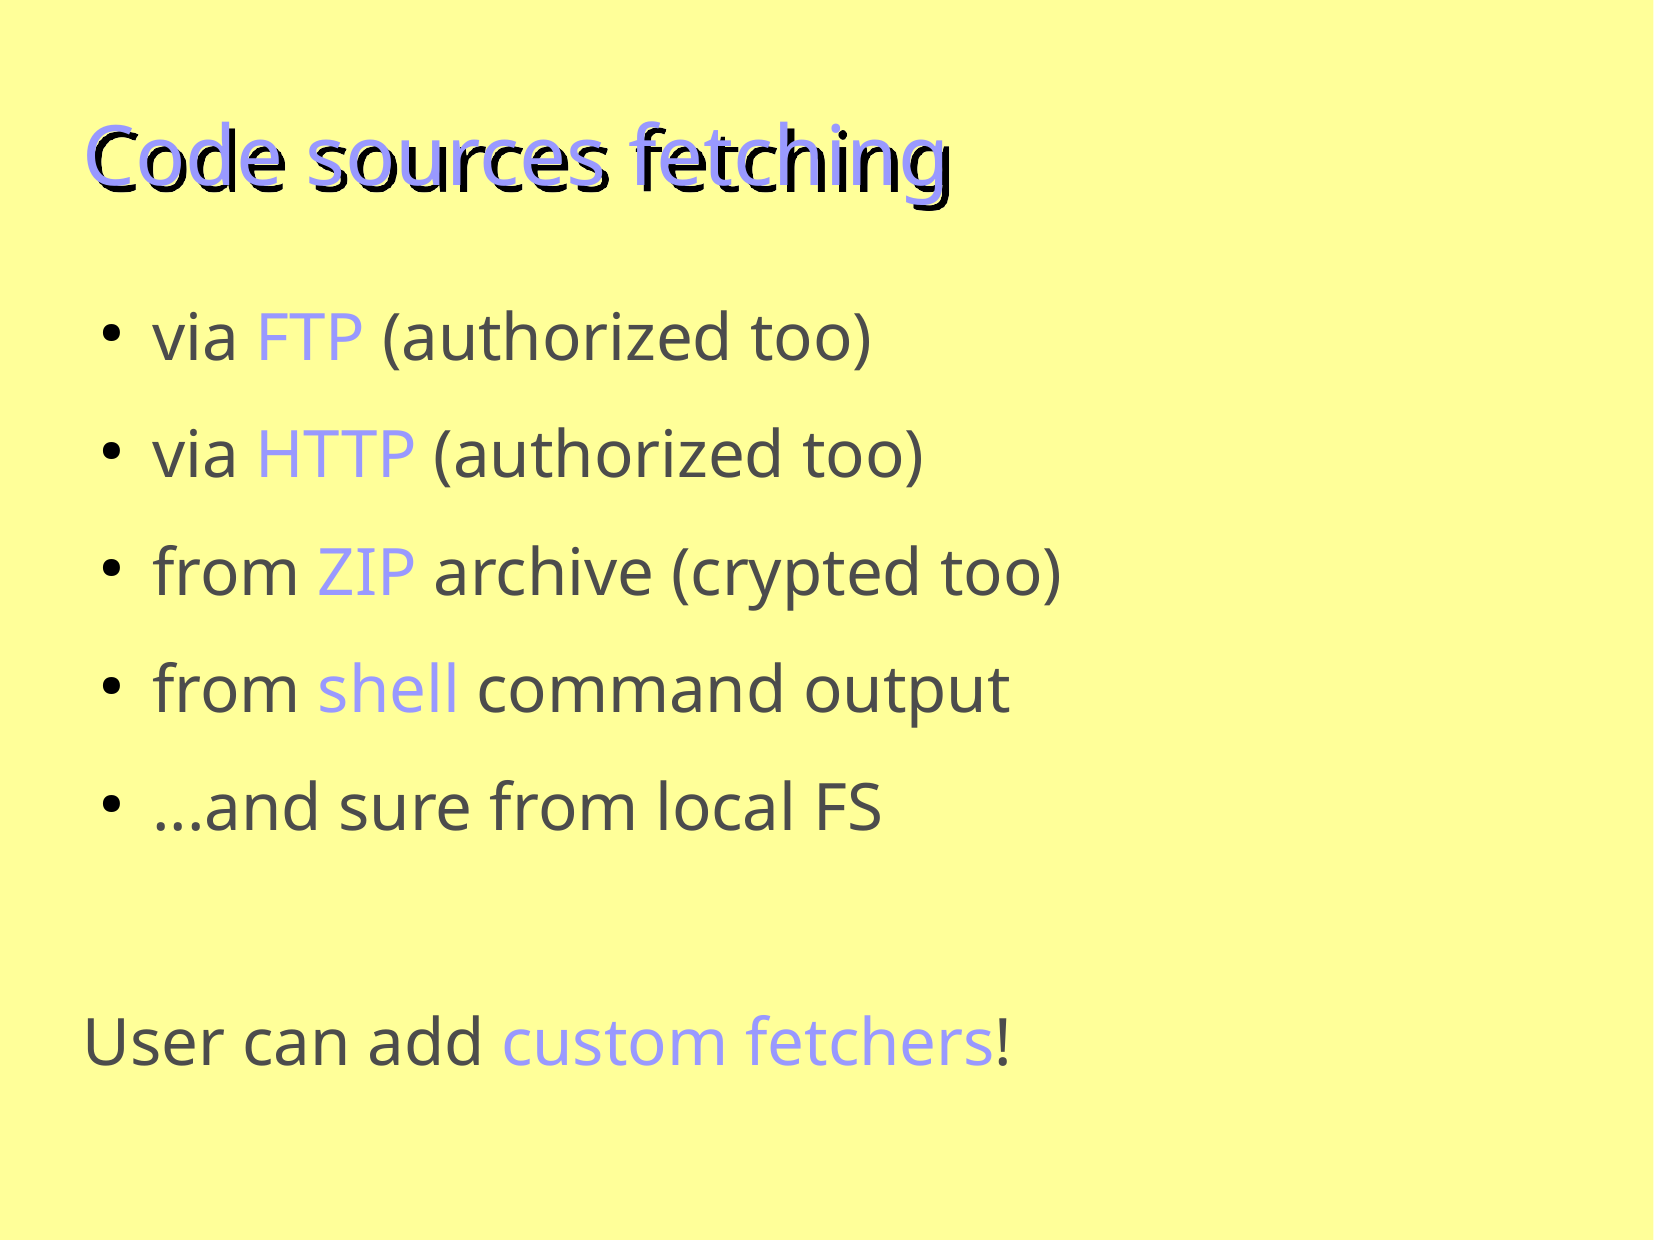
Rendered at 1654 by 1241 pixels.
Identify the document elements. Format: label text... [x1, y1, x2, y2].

title Code sources fetching [82, 49, 1571, 257]
list via FTP (authorized too) via HTTP (authorized too) from ZIP archive (crypted too) from shell command output ...and sure from local FS User can add custom fetchers! [82, 290, 1538, 1087]
